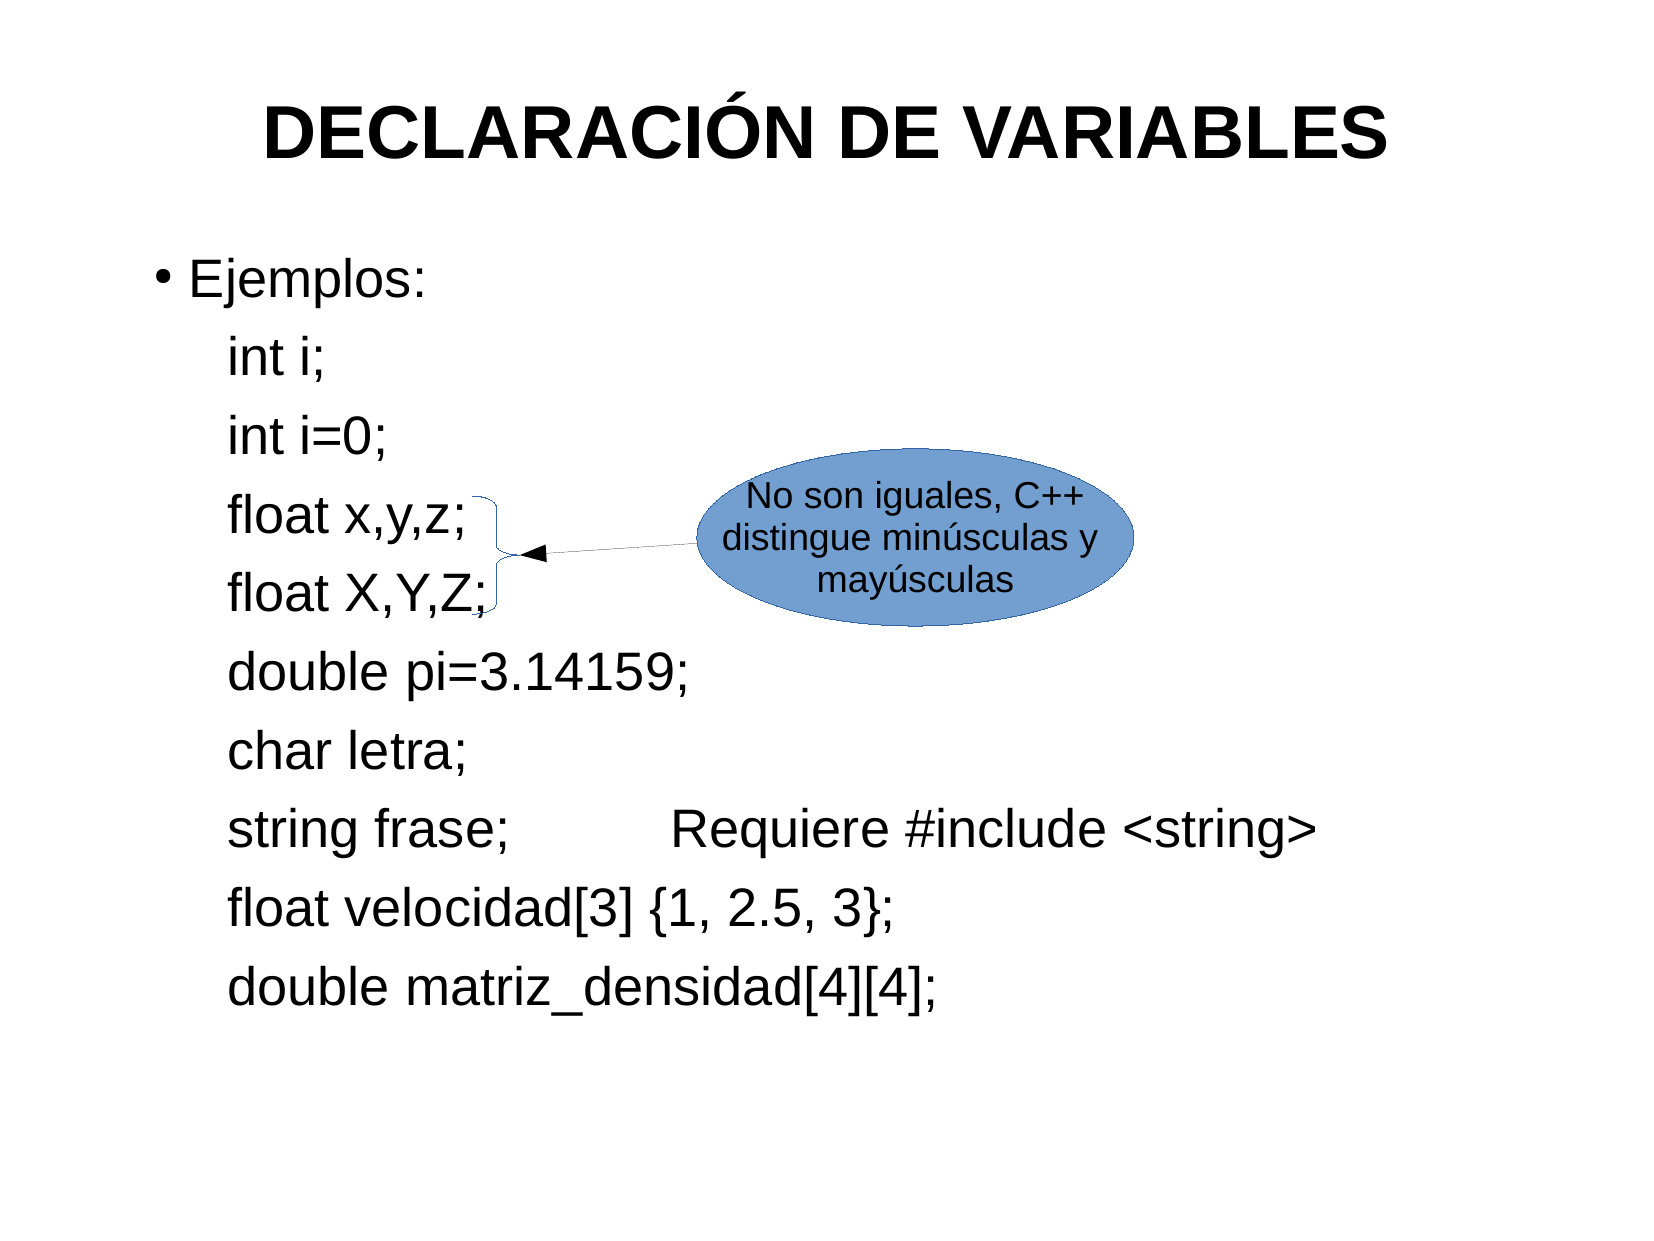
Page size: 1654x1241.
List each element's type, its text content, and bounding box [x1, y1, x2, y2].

text_box No son iguales, C++ distingue minúsculas y mayúsculas [696, 448, 1134, 627]
title DECLARACIÓN DE VARIABLES [82, 29, 1571, 237]
text_box Ejemplos: int i; int i=0; float x,y,z; float X,Y,Z; double pi=3.14159; char letra; string frase; Requiere #include <string> float velocidad[3] {1, 2.5, 3}; double matriz_densidad[4][4]; [153, 248, 1595, 1138]
